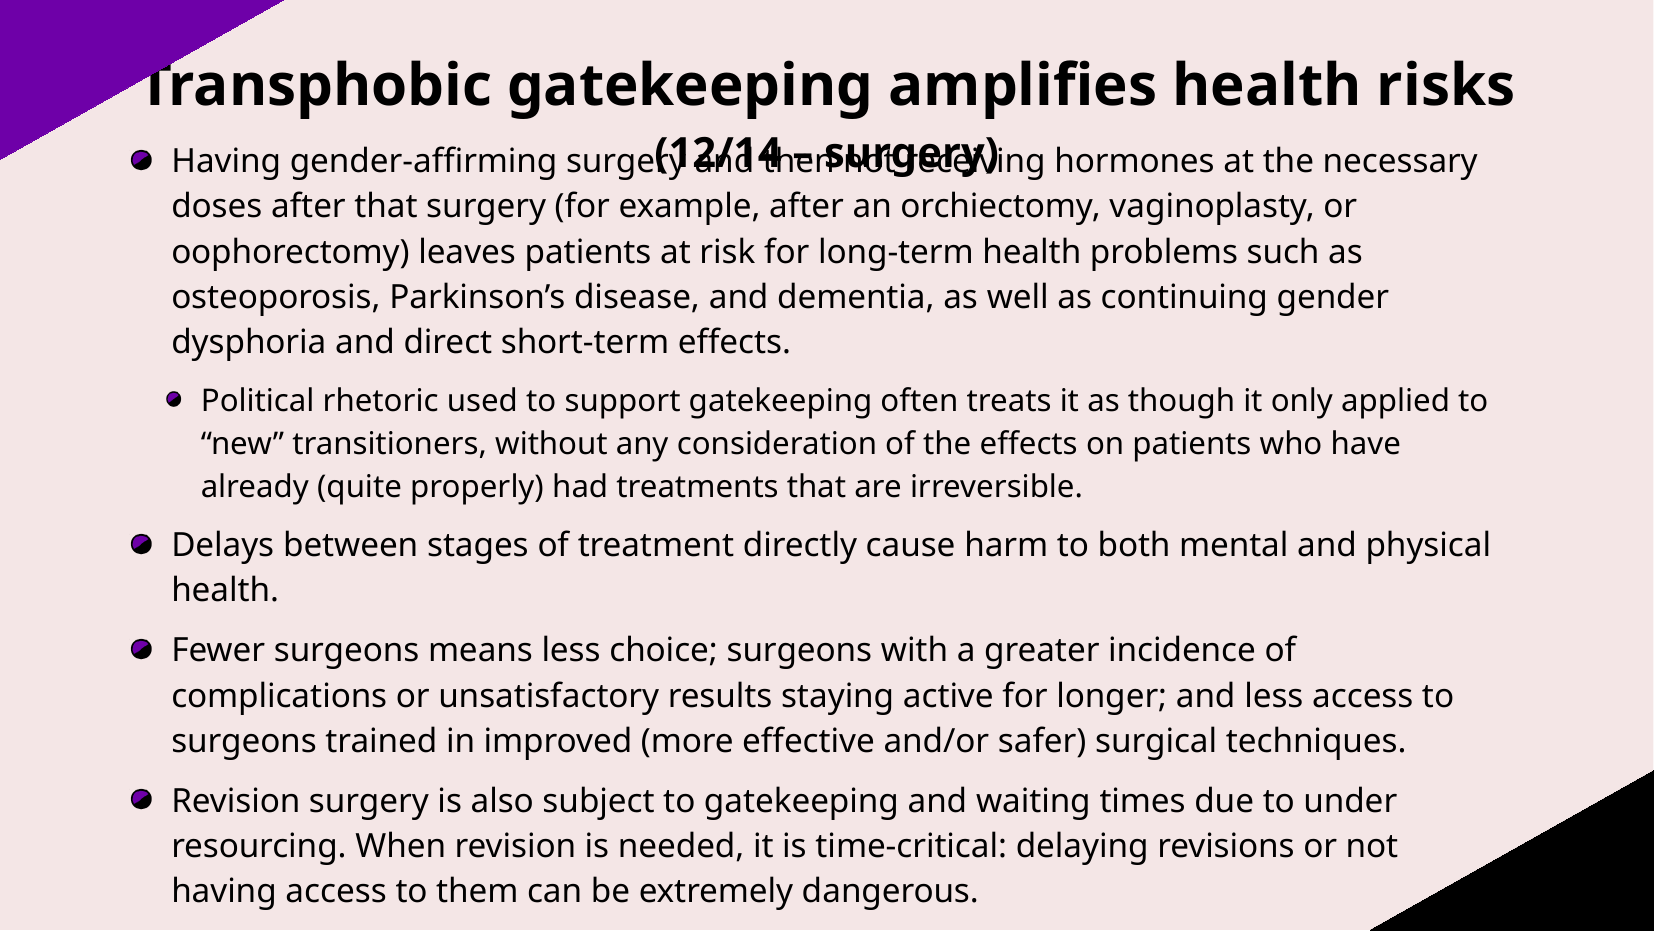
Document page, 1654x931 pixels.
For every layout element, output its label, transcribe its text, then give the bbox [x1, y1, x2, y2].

title Transphobic gatekeeping amplifies health risks (12/14 – surgery) [82, 35, 1571, 187]
text_box [0, 0, 284, 160]
picture [129, 148, 153, 172]
subtitle Having gender-affirming surgery and then not receiving hormones at the necessary doses after that surgery (for example, after an orchiectomy, vaginoplasty, or oophorectomy) leaves patients at risk for long-term health problems such as osteoporosis, Parkinson’s disease, and dementia, as well as continuing gender dysphoria and direct short-term effects. Political rhetoric used to support gatekeeping often treats it as though it only applied to “new” transitioners, without any consideration of the effects on patients who have already (quite properly) had treatments that are irreversible. Delays between stages of treatment directly cause harm to both mental and physical health. Fewer surgeons means less choice; surgeons with a greater incidence of complications or unsatisfactory results staying active for longer; and less access to surgeons trained in improved (more effective and/or safer) surgical techniques. Revision surgery is also subject to gatekeeping and waiting times due to under resourcing. When revision is needed, it is time-critical: delaying revisions or not having access to them can be extremely dangerous. [129, 206, 1512, 843]
text_box [1370, 770, 1654, 931]
